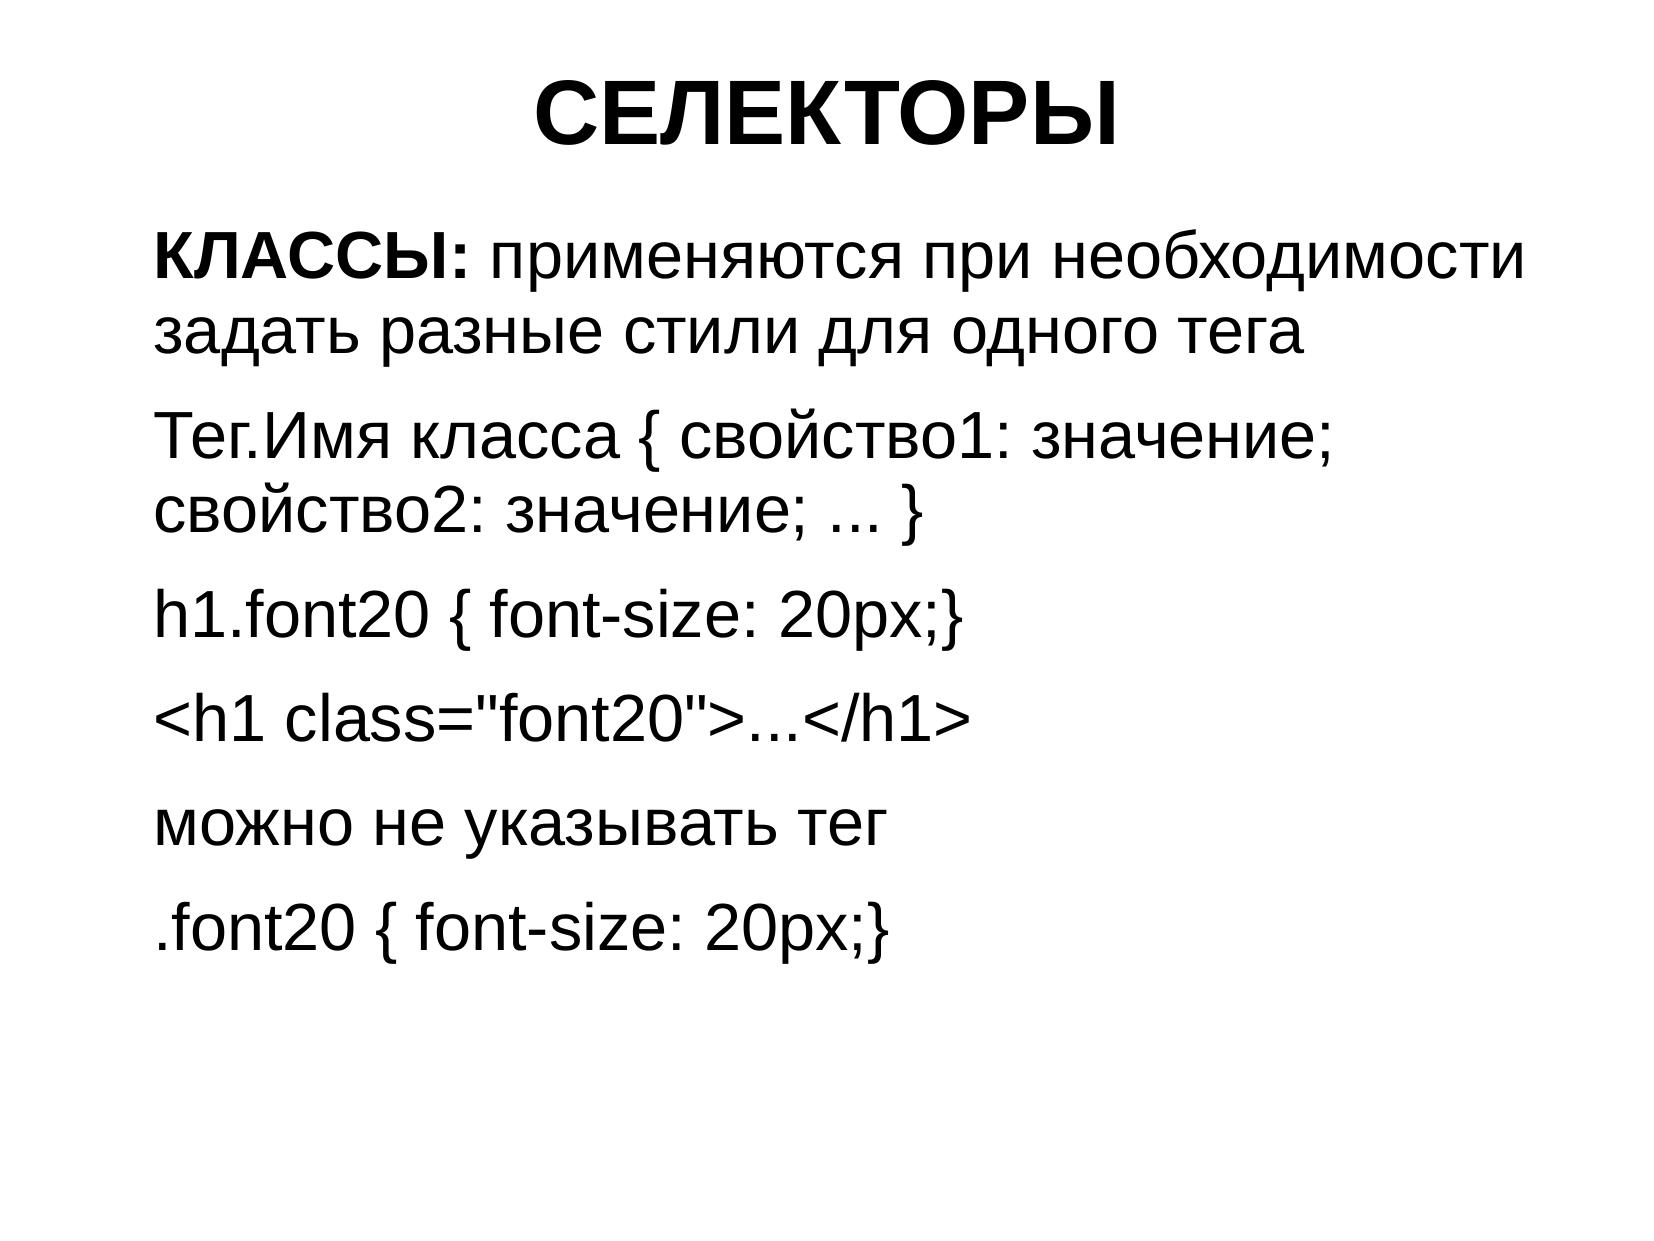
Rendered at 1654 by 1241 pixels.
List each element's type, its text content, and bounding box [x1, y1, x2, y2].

list КЛАССЫ: применяются при необходимости задать разные стили для одного тега Тег.Имя класса { свойство1: значение; свойство2: значение; ... } h1.font20 { font-size: 20px;} <h1 class="font20">...</h1> можно не указывать тег .font20 { font-size: 20px;} [82, 218, 1571, 1121]
title СЕЛЕКТОРЫ [82, 49, 1571, 178]
